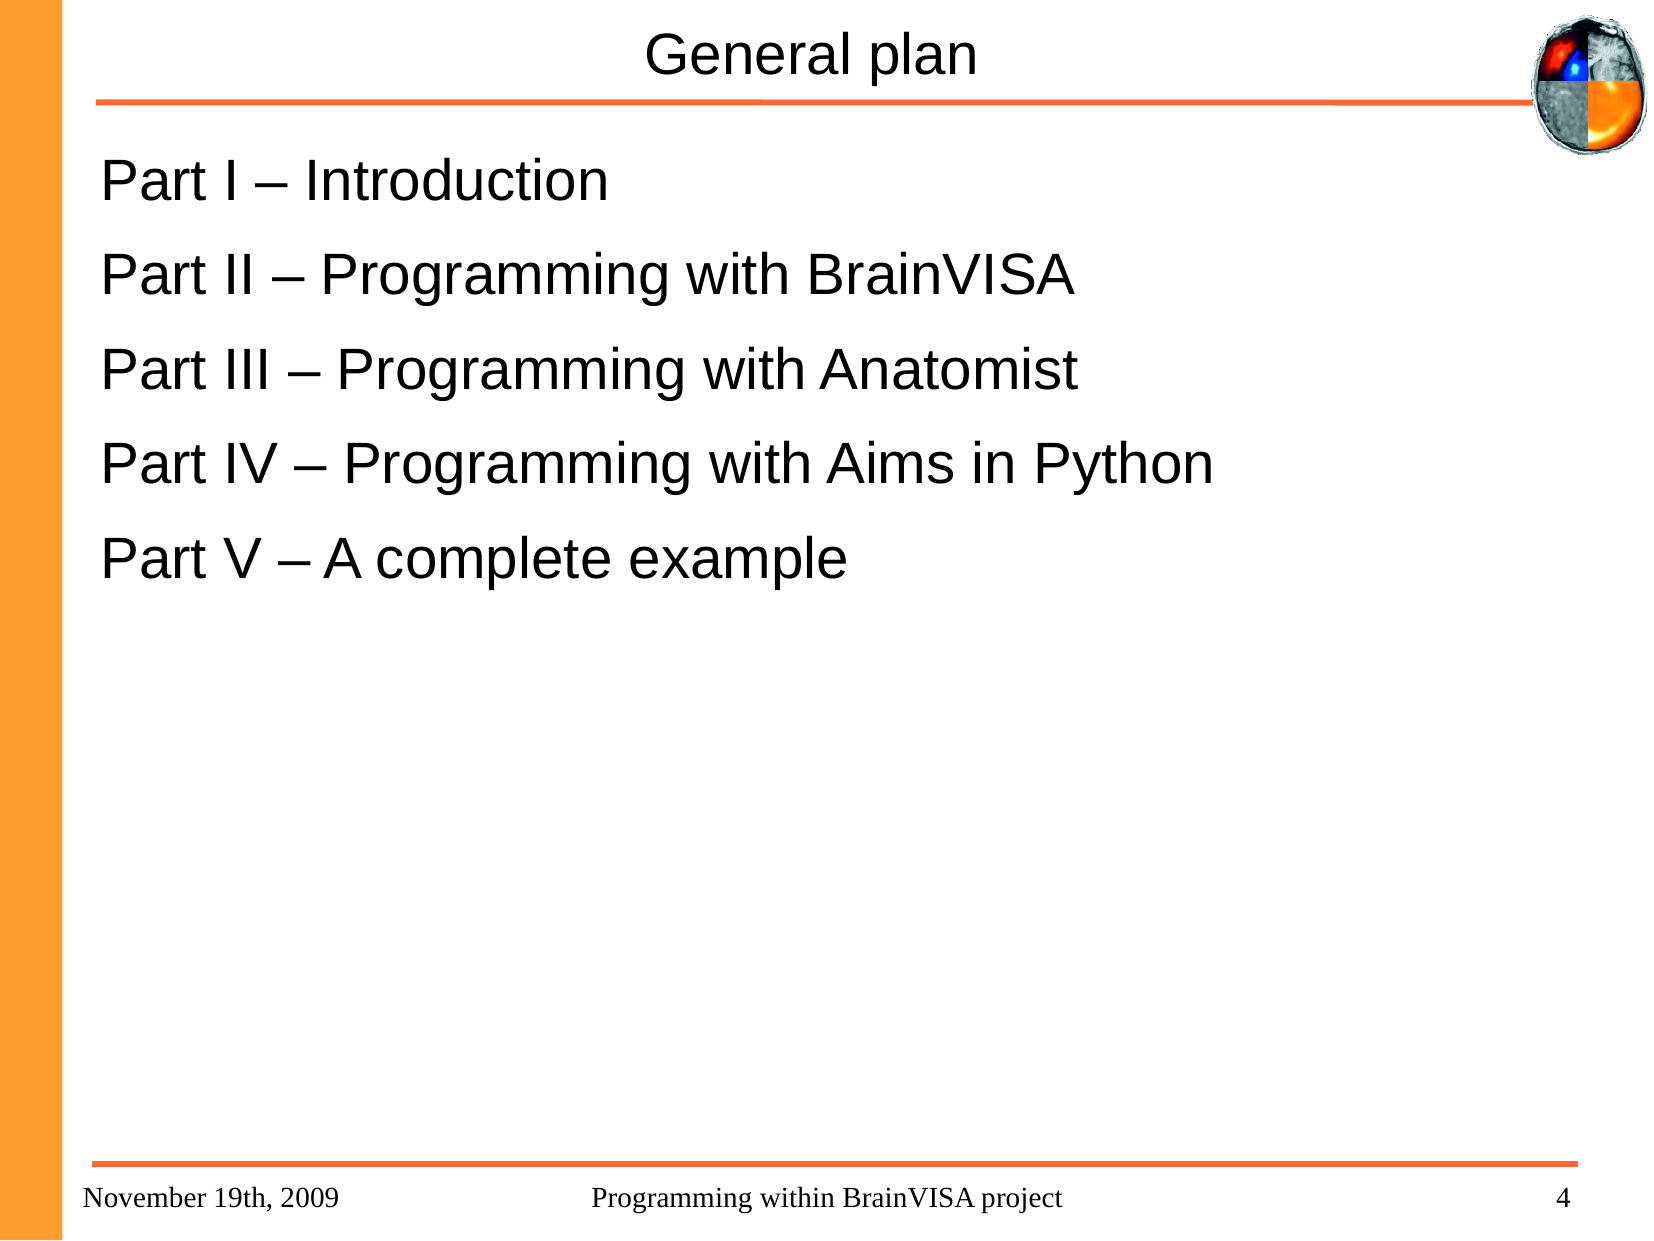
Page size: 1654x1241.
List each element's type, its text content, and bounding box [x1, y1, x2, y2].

list Part I – Introduction Part II – Programming with BrainVISA Part III – Programming with Anatomist Part IV – Programming with Aims in Python Part V – A complete example [82, 147, 1571, 1094]
picture [1530, 14, 1649, 157]
title General plan [88, 19, 1536, 89]
